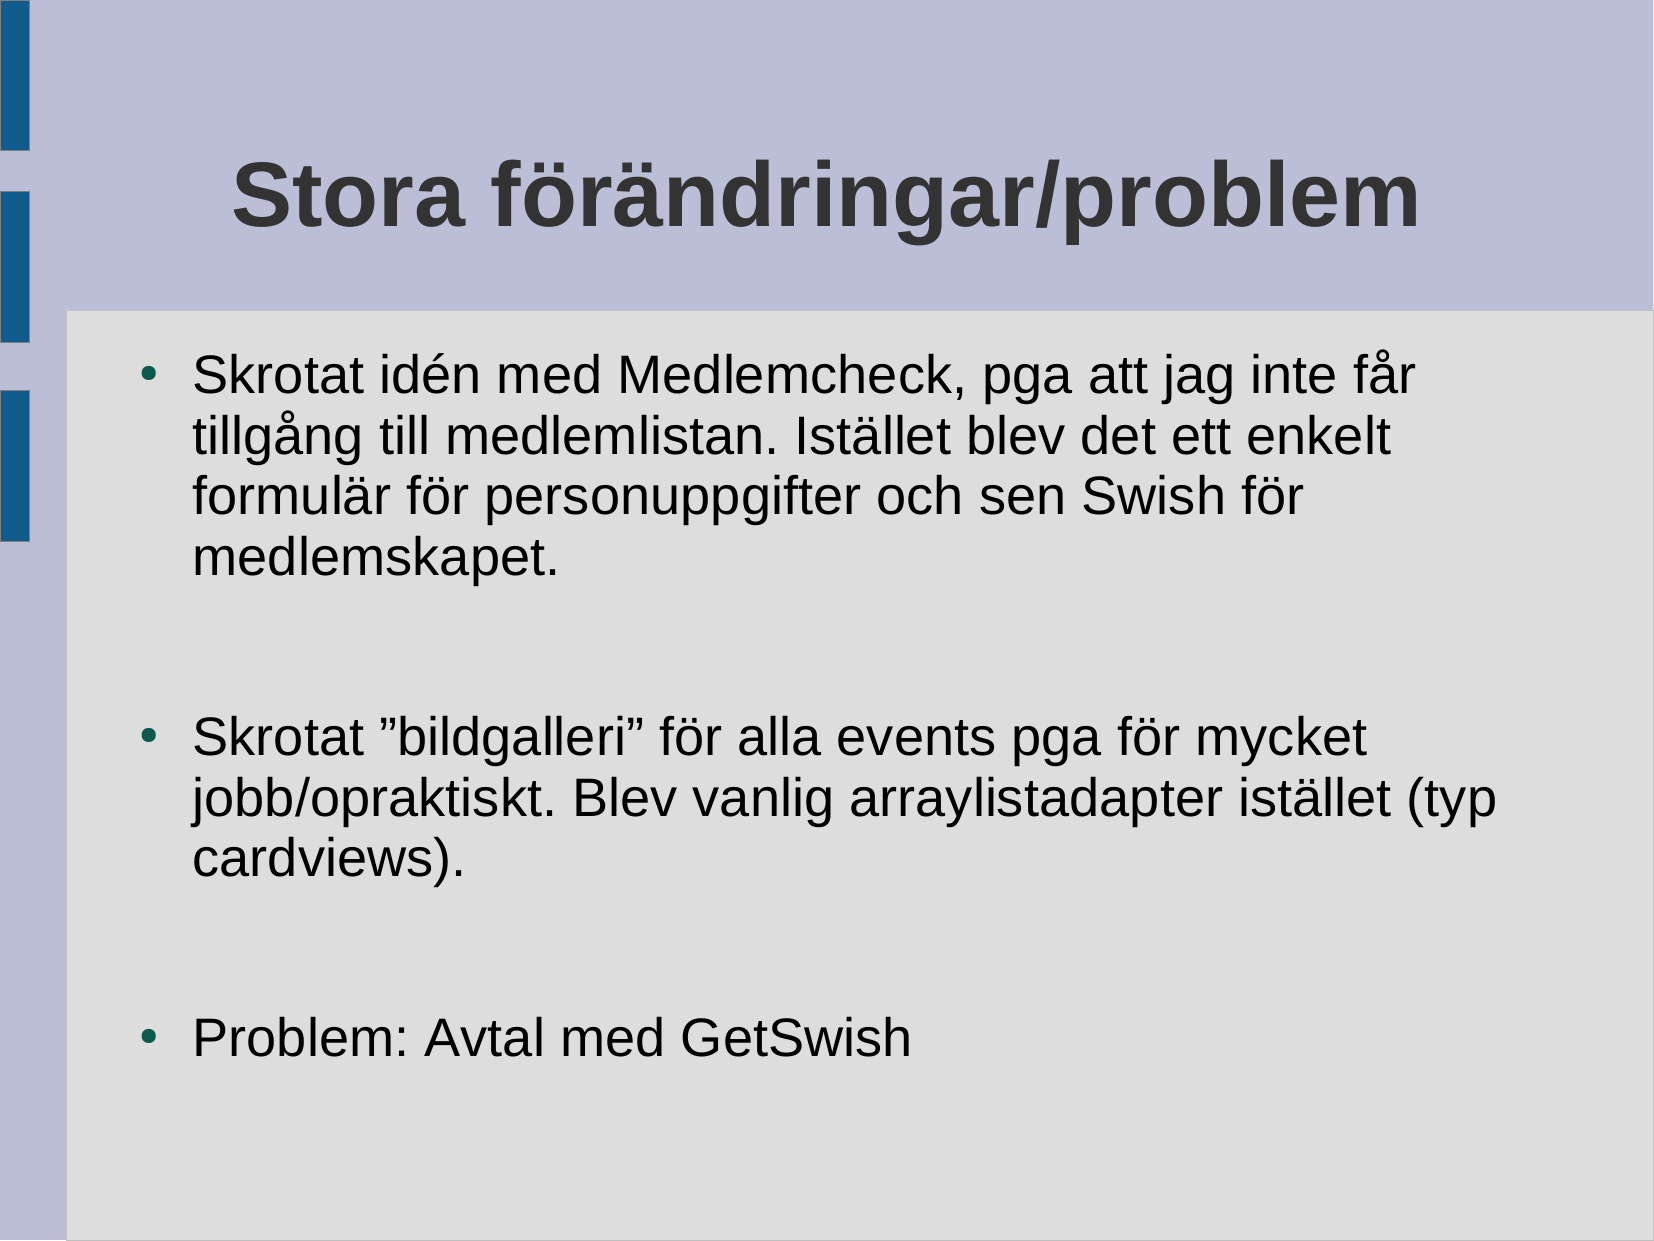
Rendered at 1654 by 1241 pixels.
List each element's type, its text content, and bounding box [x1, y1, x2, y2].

title Stora förändringar/problem [121, 91, 1534, 299]
list Skrotat idén med Medlemcheck, pga att jag inte får tillgång till medlemlistan. Istället blev det ett enkelt formulär för personuppgifter och sen Swish för medlemskapet. Skrotat ”bildgalleri” för alla events pga för mycket jobb/opraktiskt. Blev vanlig arraylistadapter istället (typ cardviews). Problem: Avtal med GetSwish [121, 344, 1534, 1127]
